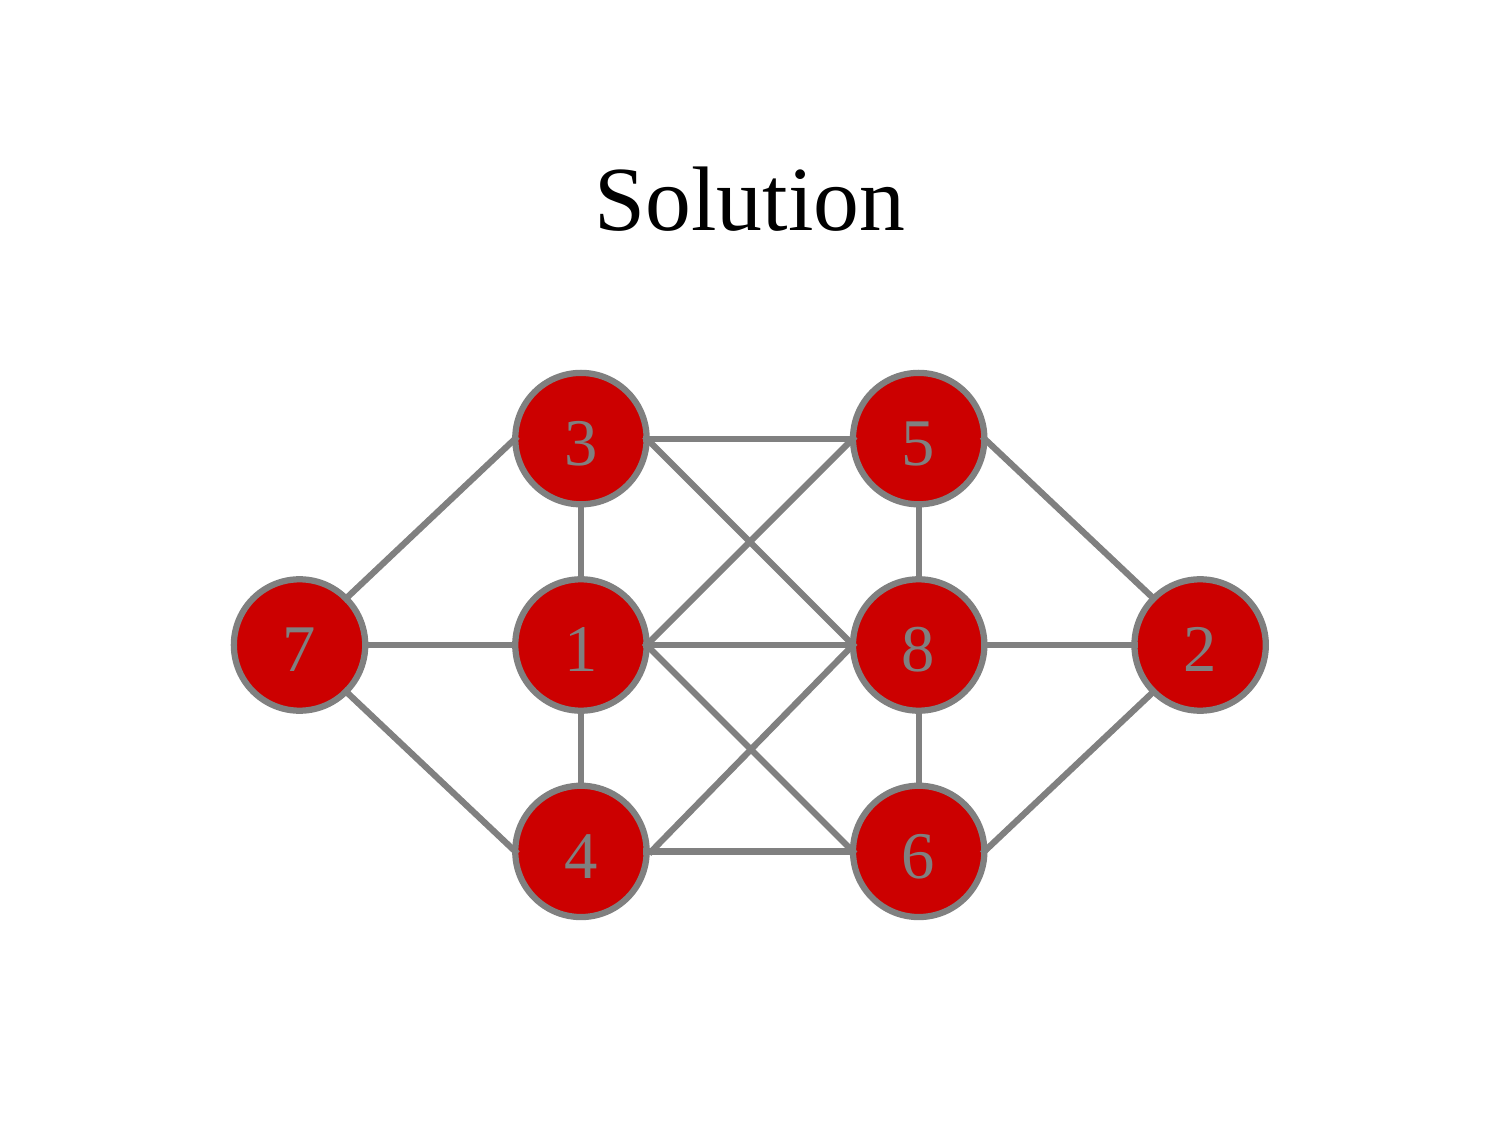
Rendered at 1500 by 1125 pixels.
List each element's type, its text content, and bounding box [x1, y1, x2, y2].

text_box 2 [1134, 579, 1266, 711]
text_box 6 [853, 785, 985, 918]
title Solution [112, 99, 1388, 288]
text_box 8 [853, 579, 985, 711]
text_box 5 [853, 372, 985, 505]
text_box 7 [233, 579, 366, 711]
text_box 3 [515, 372, 647, 505]
text_box 4 [515, 785, 647, 918]
text_box 1 [515, 579, 647, 711]
